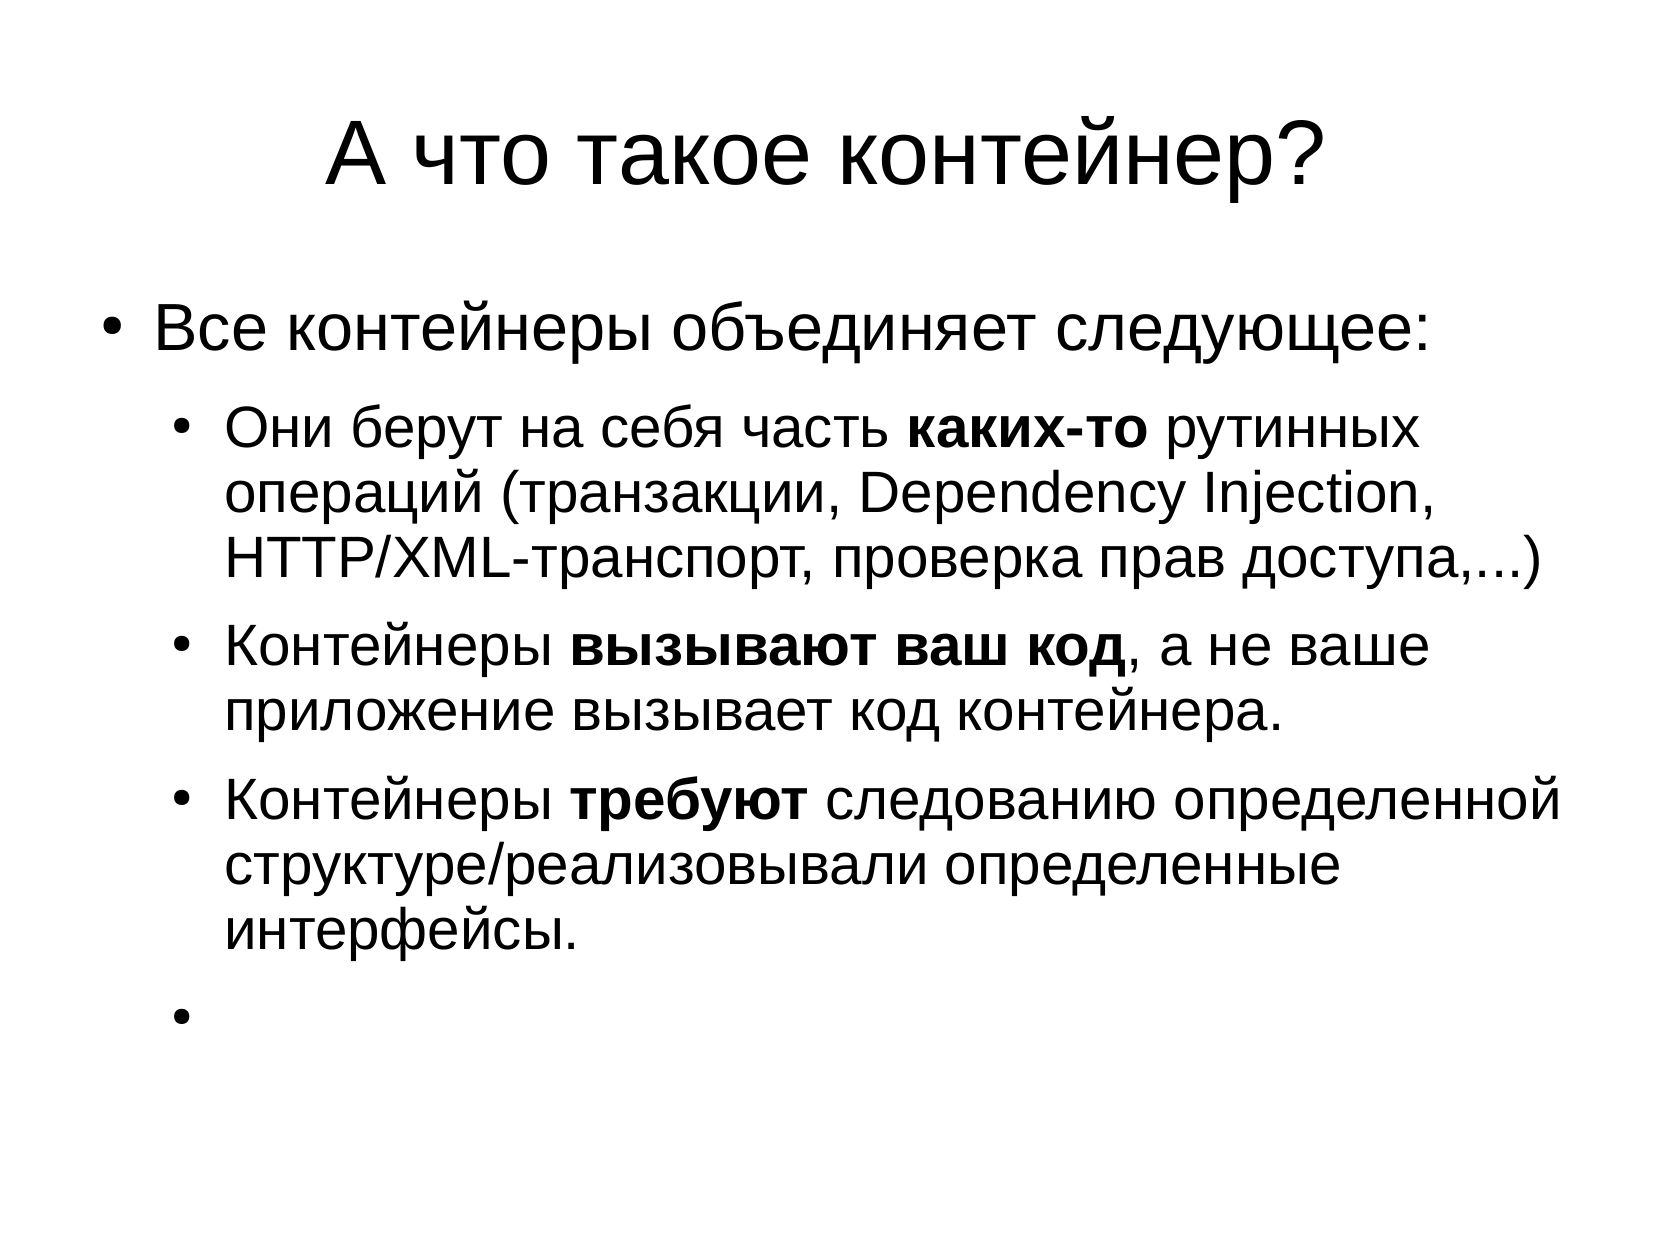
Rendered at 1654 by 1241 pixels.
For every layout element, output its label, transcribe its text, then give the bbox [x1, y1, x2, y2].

list Все контейнеры объединяет следующее: Они берут на себя часть каких-то рутинных операций (транзакции, Dependency Injection, HTTP/XML-транспорт, проверка прав доступа,...) Контейнеры вызывают ваш код, а не ваше приложение вызывает код контейнера. Контейнеры требуют следованию определенной структуре/реализовывали определенные интерфейсы. [82, 290, 1571, 1054]
title А что такое контейнер? [82, 49, 1571, 257]
